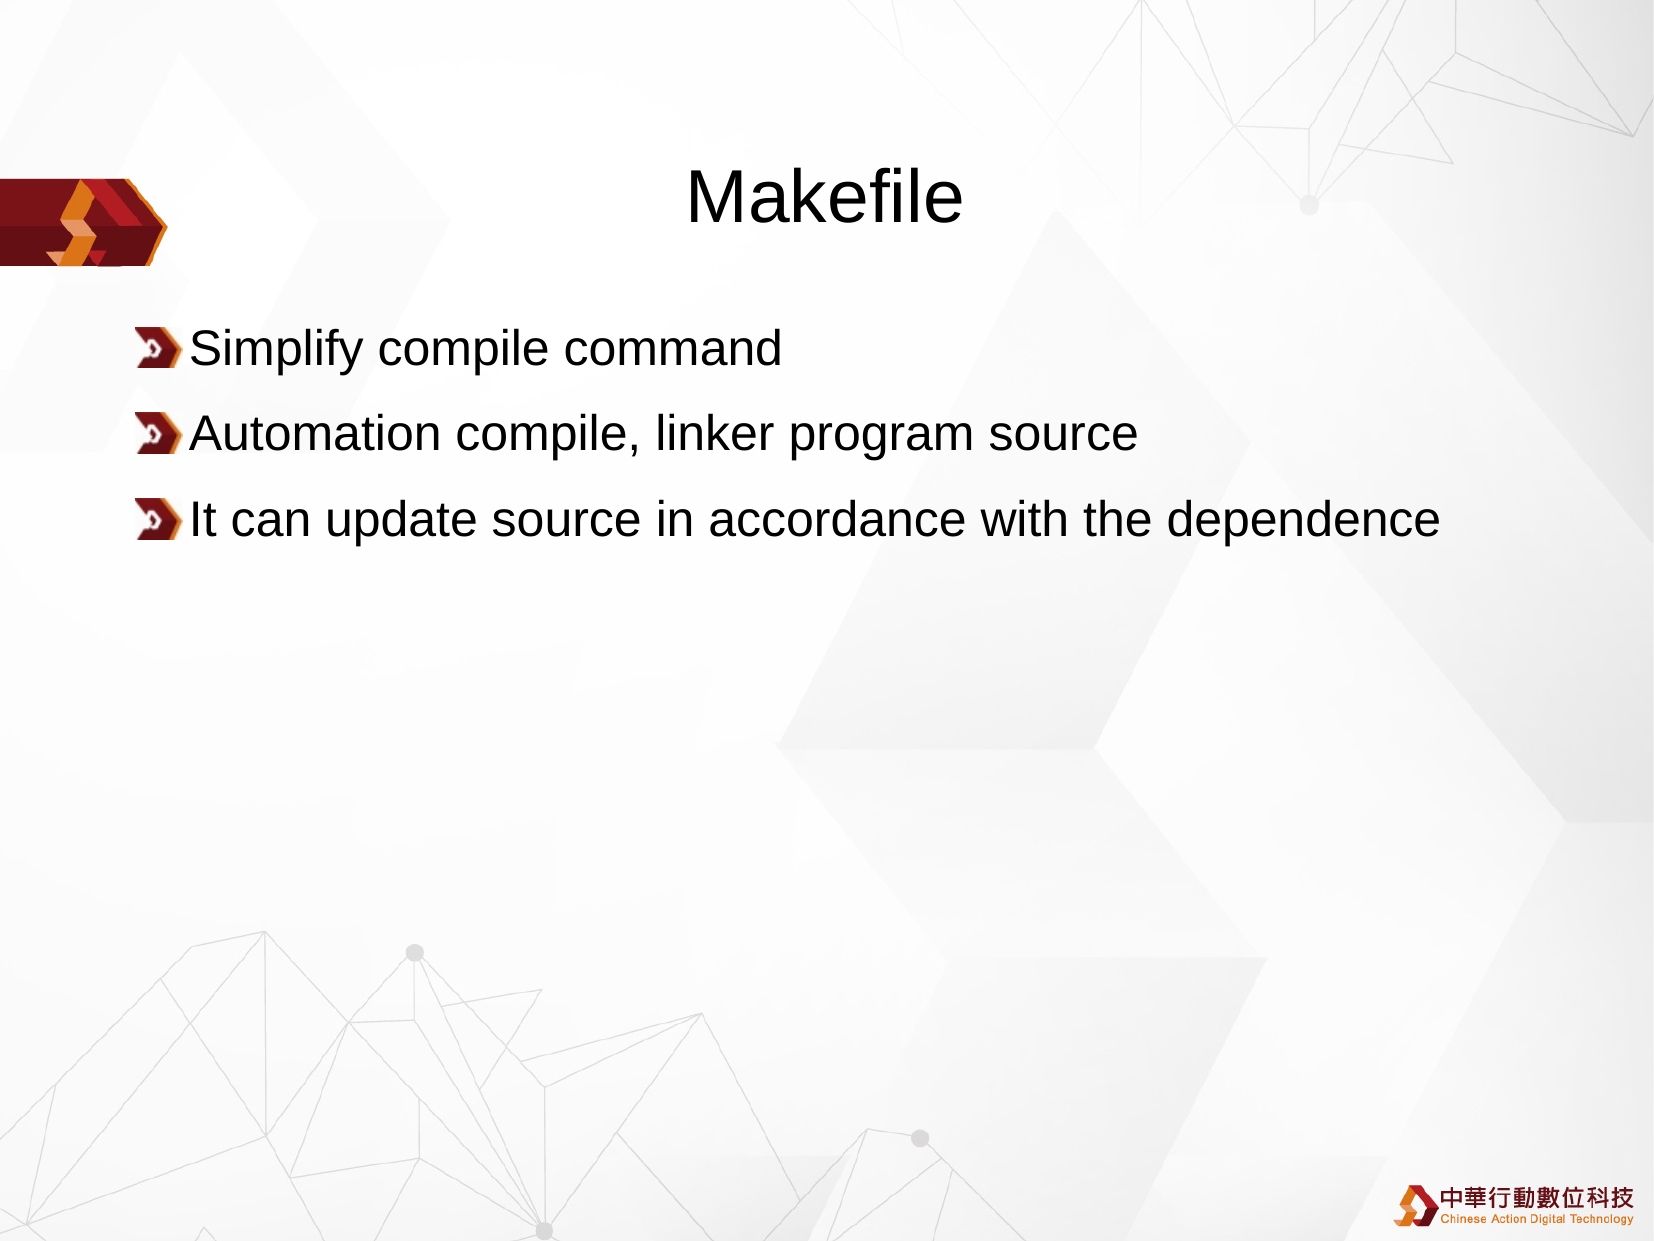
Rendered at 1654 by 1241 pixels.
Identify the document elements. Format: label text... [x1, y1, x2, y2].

title Makefile [118, 112, 1506, 281]
picture [0, 0, 1654, 1241]
list Simplify compile command Automation compile, linker program source It can update source in accordance with the dependence [118, 319, 1571, 1040]
